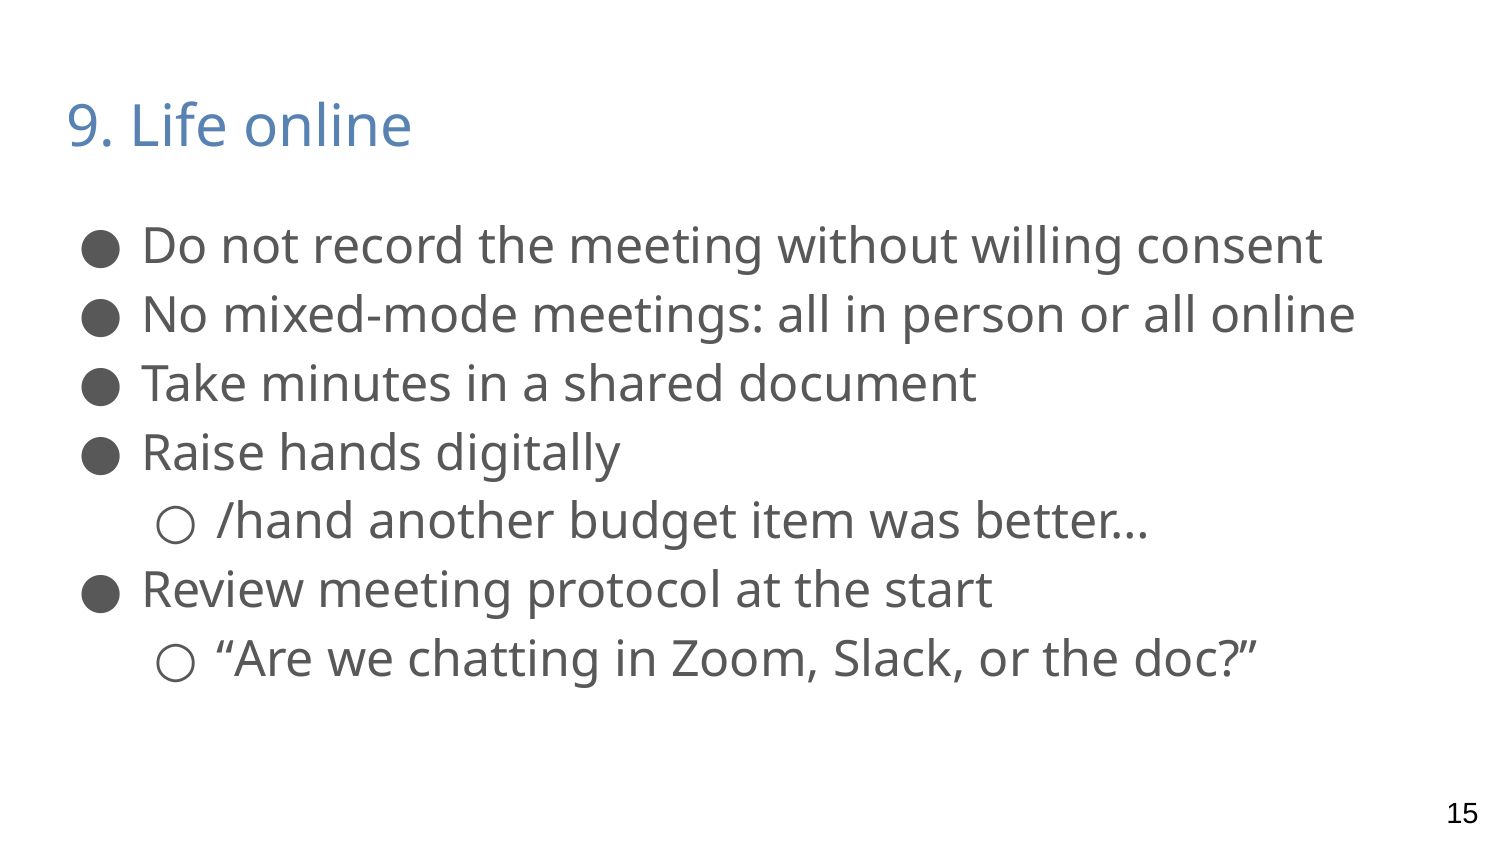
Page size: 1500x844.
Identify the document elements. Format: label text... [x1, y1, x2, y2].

slide_number <number> [1403, 779, 1494, 844]
list Do not record the meeting without willing consent No mixed-mode meetings: all in person or all online Take minutes in a shared document Raise hands digitally /hand another budget item was better… Review meeting protocol at the start “Are we chatting in Zoom, Slack, or the doc?” [51, 189, 1449, 750]
title 9. Life online [51, 72, 1449, 167]
